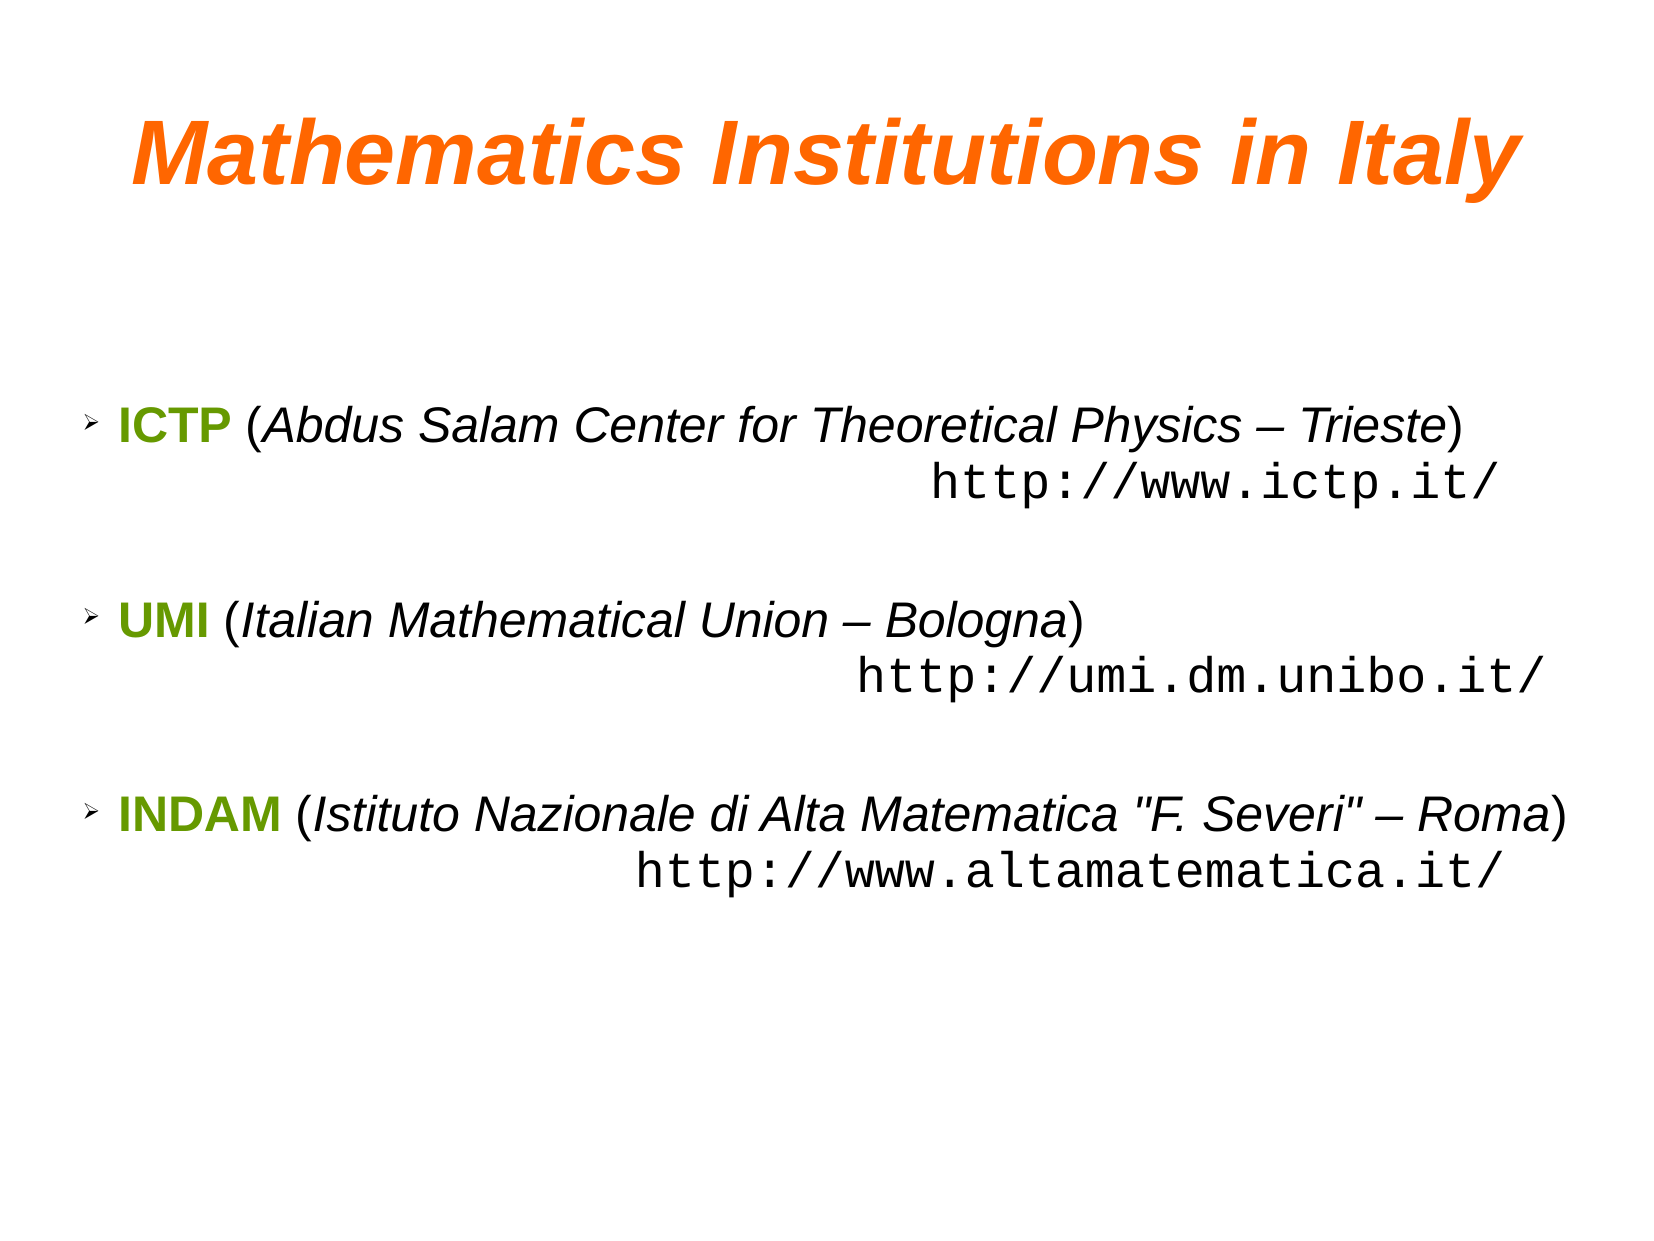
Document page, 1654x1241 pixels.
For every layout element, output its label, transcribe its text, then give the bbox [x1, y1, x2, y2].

subtitle ICTP (Abdus Salam Center for Theoretical Physics – Trieste) http://www.ictp.it/ UMI (Italian Mathematical Union – Bologna) http://umi.dm.unibo.it/ INDAM (Istituto Nazionale di Alta Matematica "F. Severi" – Roma) http://www.altamatematica.it/ [82, 290, 1571, 1010]
title Mathematics Institutions in Italy [82, 49, 1571, 257]
